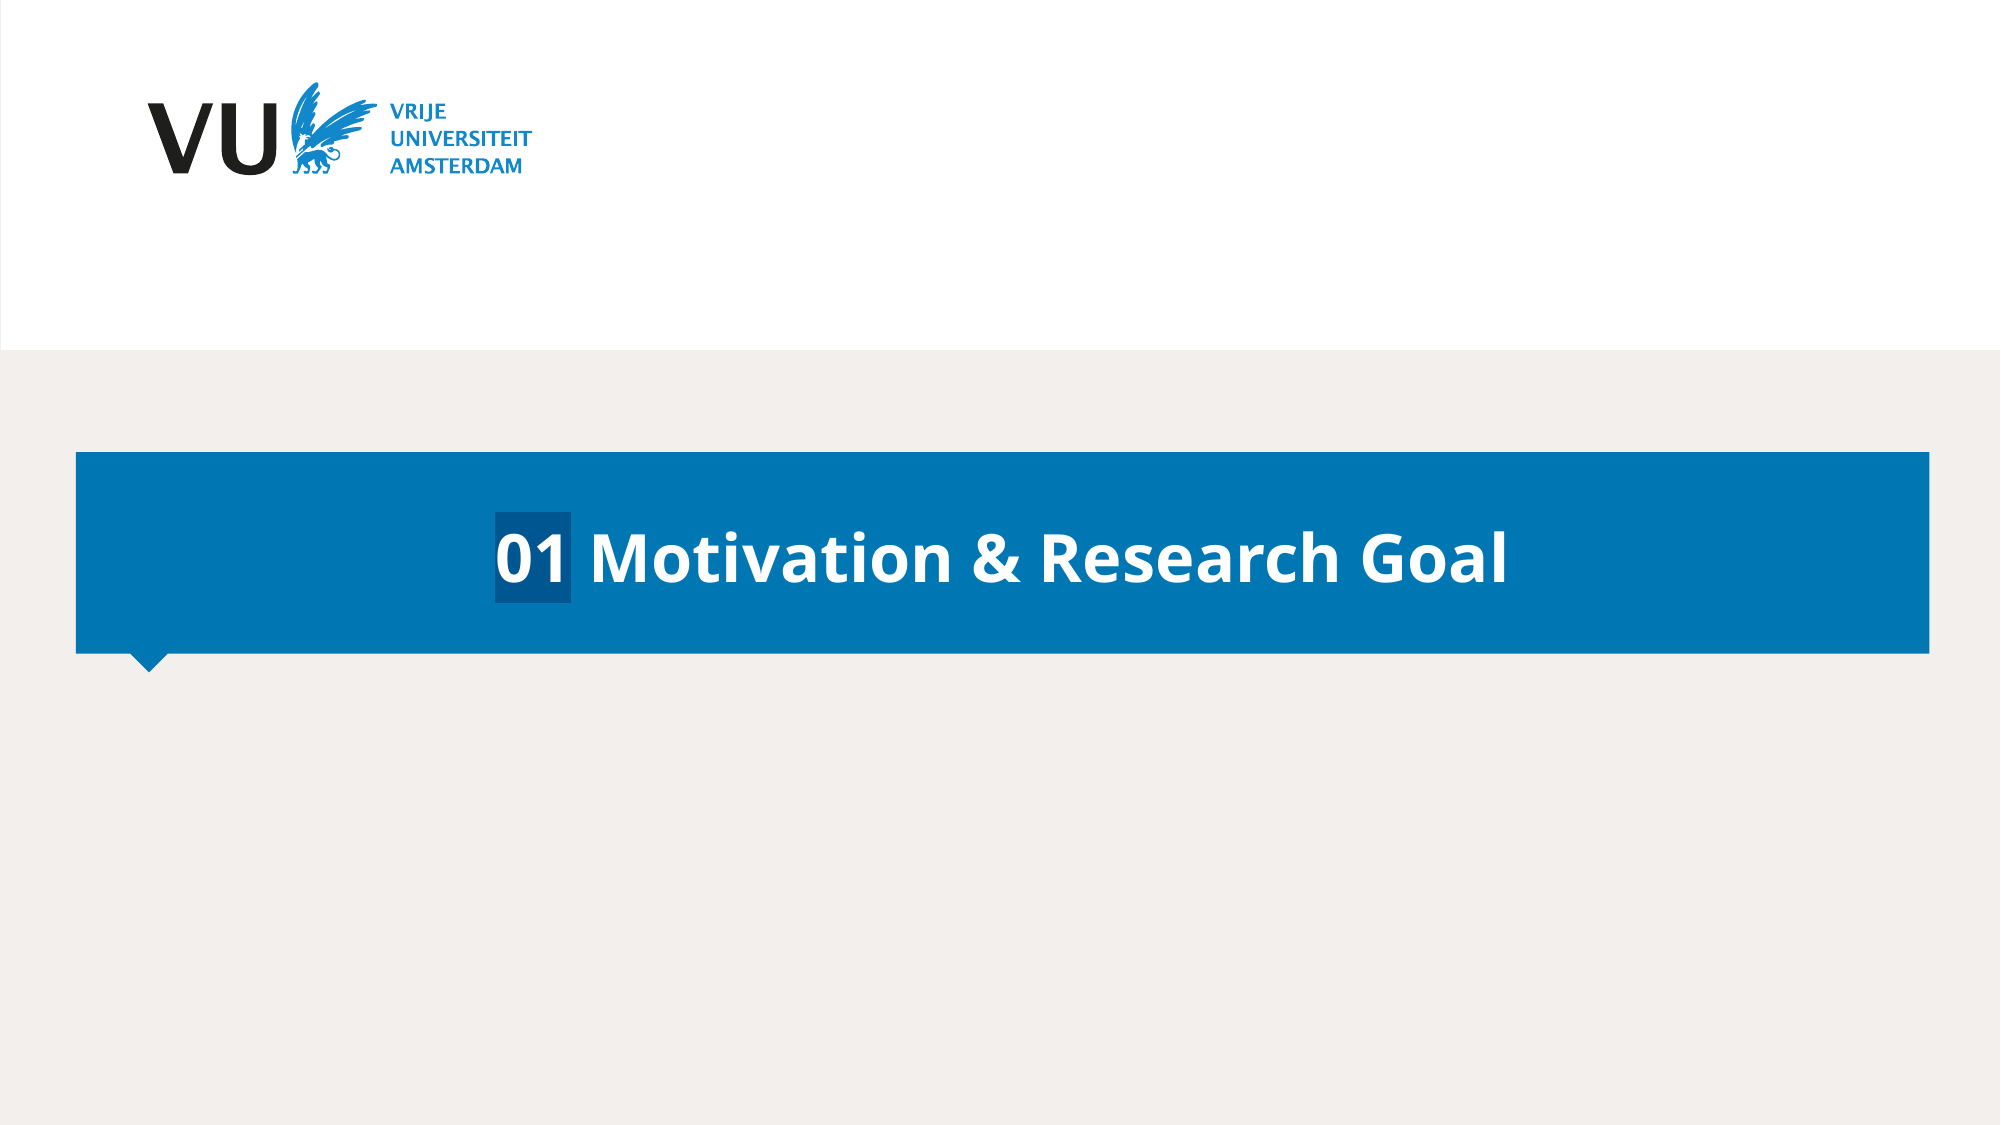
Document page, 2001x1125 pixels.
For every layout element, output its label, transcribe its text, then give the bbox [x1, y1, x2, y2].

list 01 Motivation & Research Goal [75, 452, 1930, 673]
